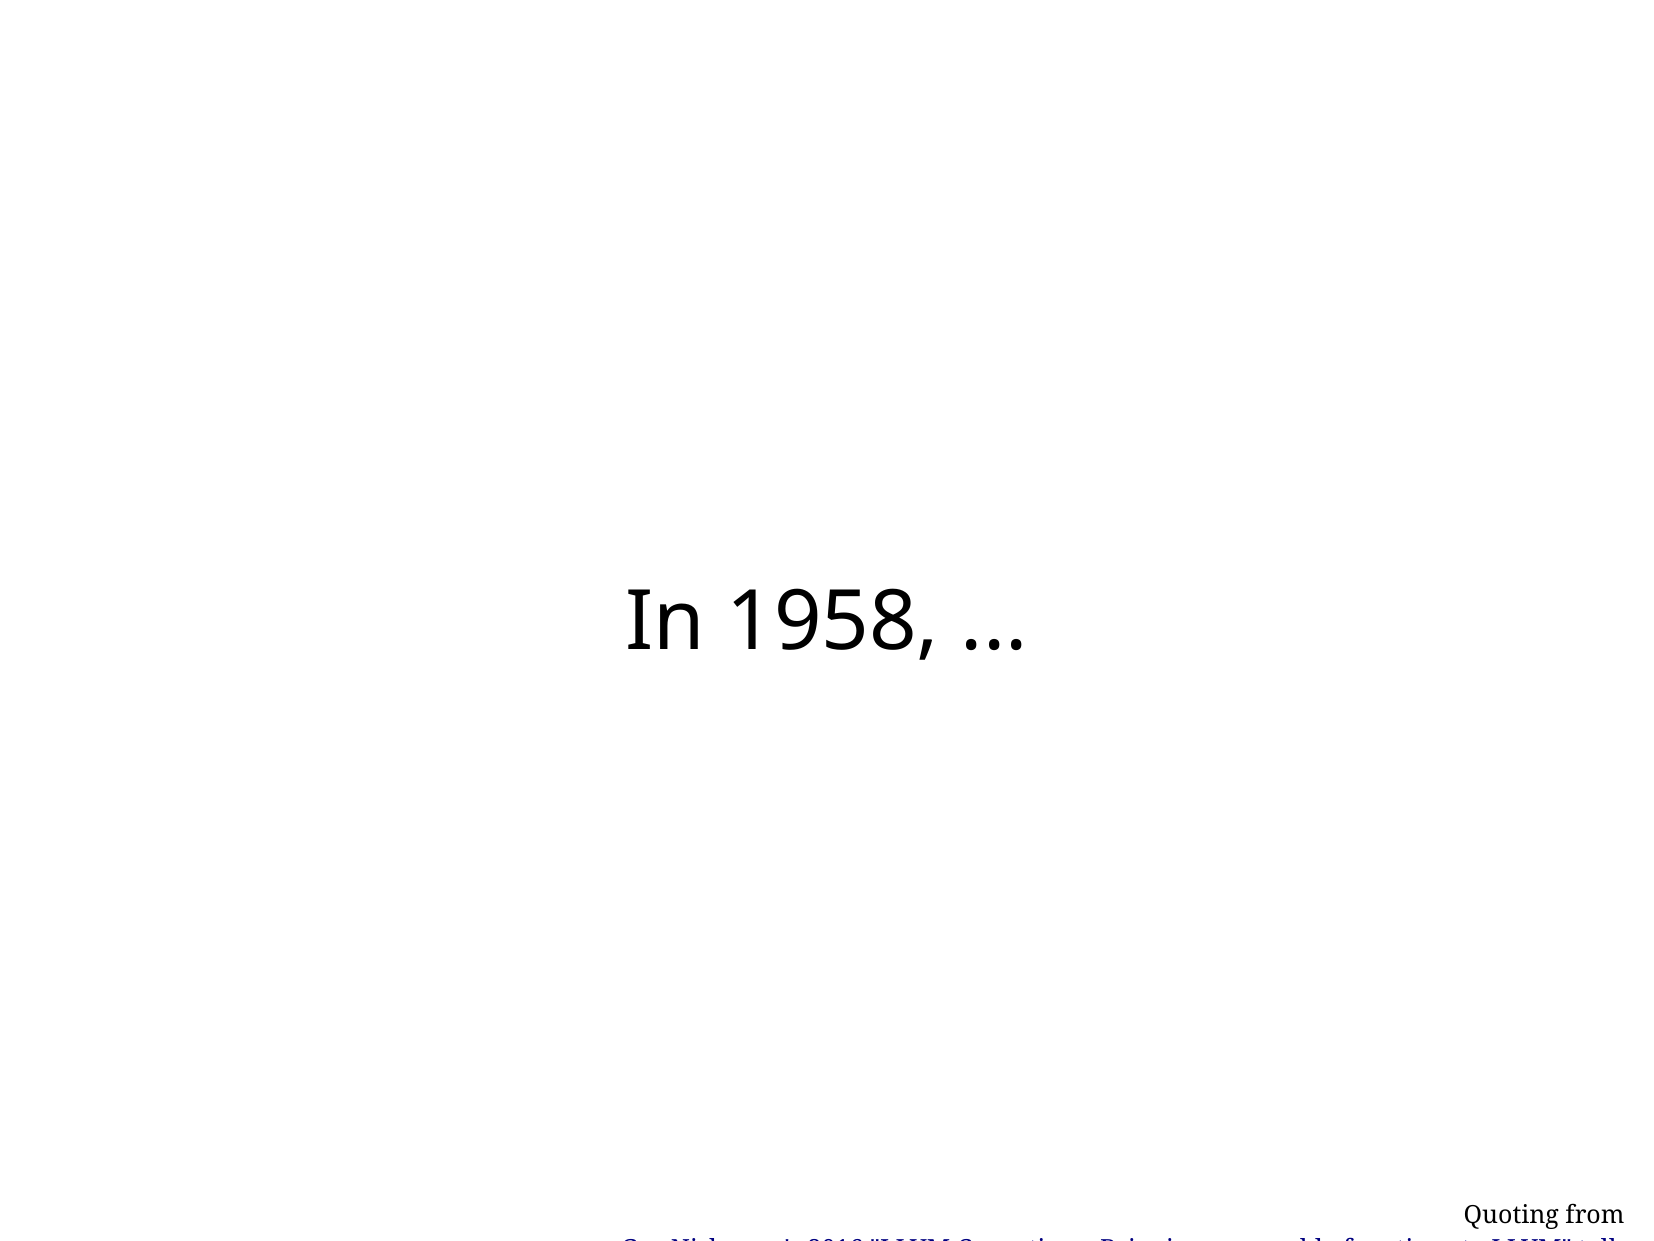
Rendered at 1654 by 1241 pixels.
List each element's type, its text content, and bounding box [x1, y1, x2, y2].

subtitle In 1958, ... [82, 49, 1571, 1186]
text_box Quoting from Gor Nishanov's 2016 "LLVM Coroutines: Bringing resumable functions to LLVM" talk. [581, 1189, 1647, 1241]
